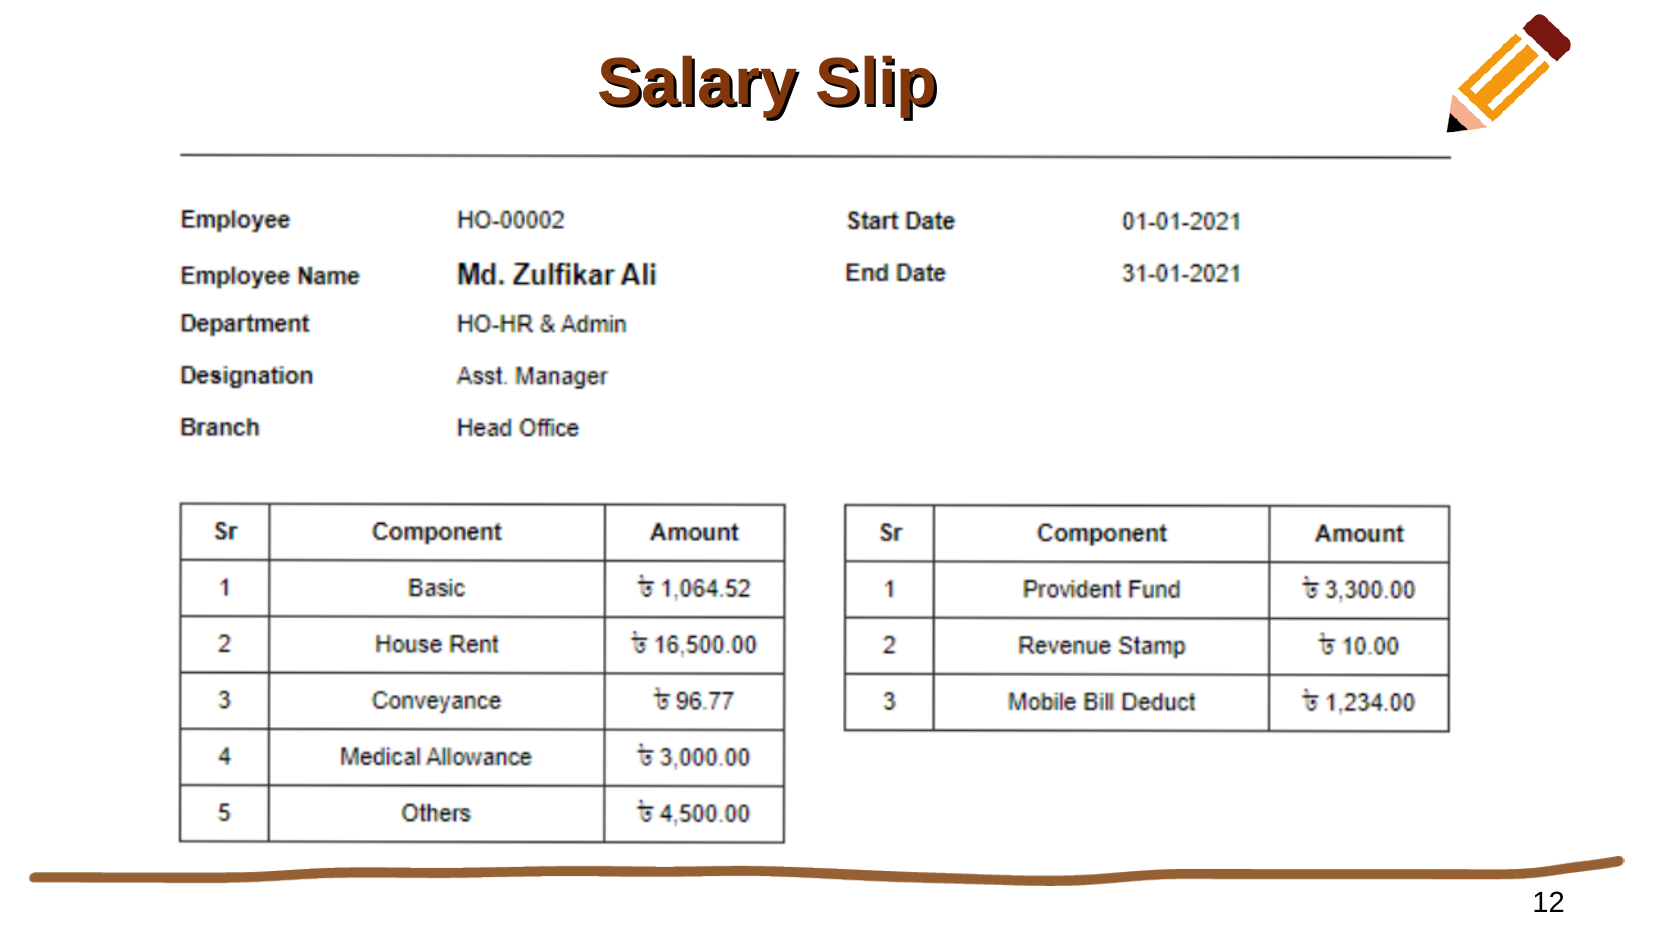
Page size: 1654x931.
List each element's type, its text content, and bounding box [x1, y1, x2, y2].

title Salary Slip [88, 29, 1447, 133]
picture [1446, 14, 1571, 133]
picture [29, 150, 1625, 886]
